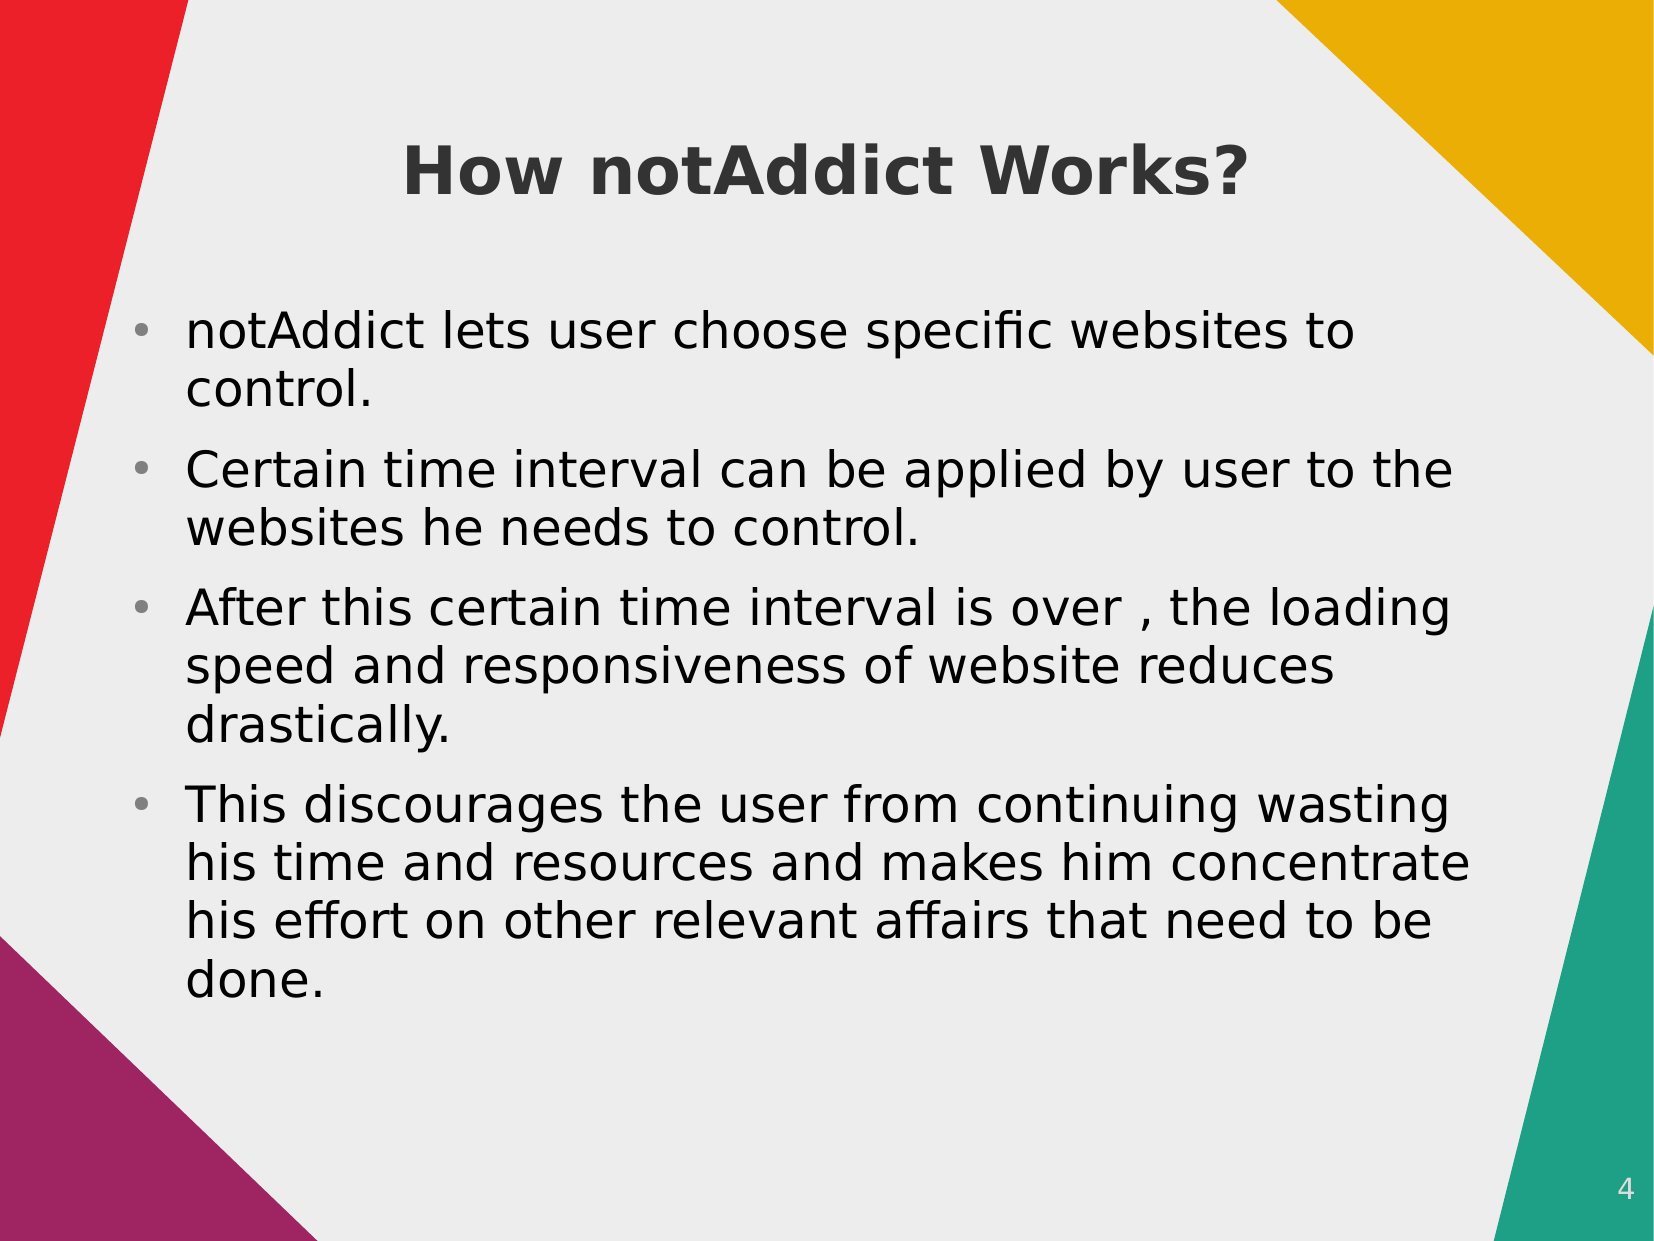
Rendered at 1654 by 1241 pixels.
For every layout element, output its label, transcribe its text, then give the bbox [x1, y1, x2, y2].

title How notAddict Works? [114, 73, 1539, 271]
list notAddict lets user choose specific websites to control. Certain time interval can be applied by user to the websites he needs to control. After this certain time interval is over , the loading speed and responsiveness of website reduces drastically. This discourages the user from continuing wasting his time and resources and makes him concentrate his effort on other relevant affairs that need to be done. [114, 302, 1539, 1033]
